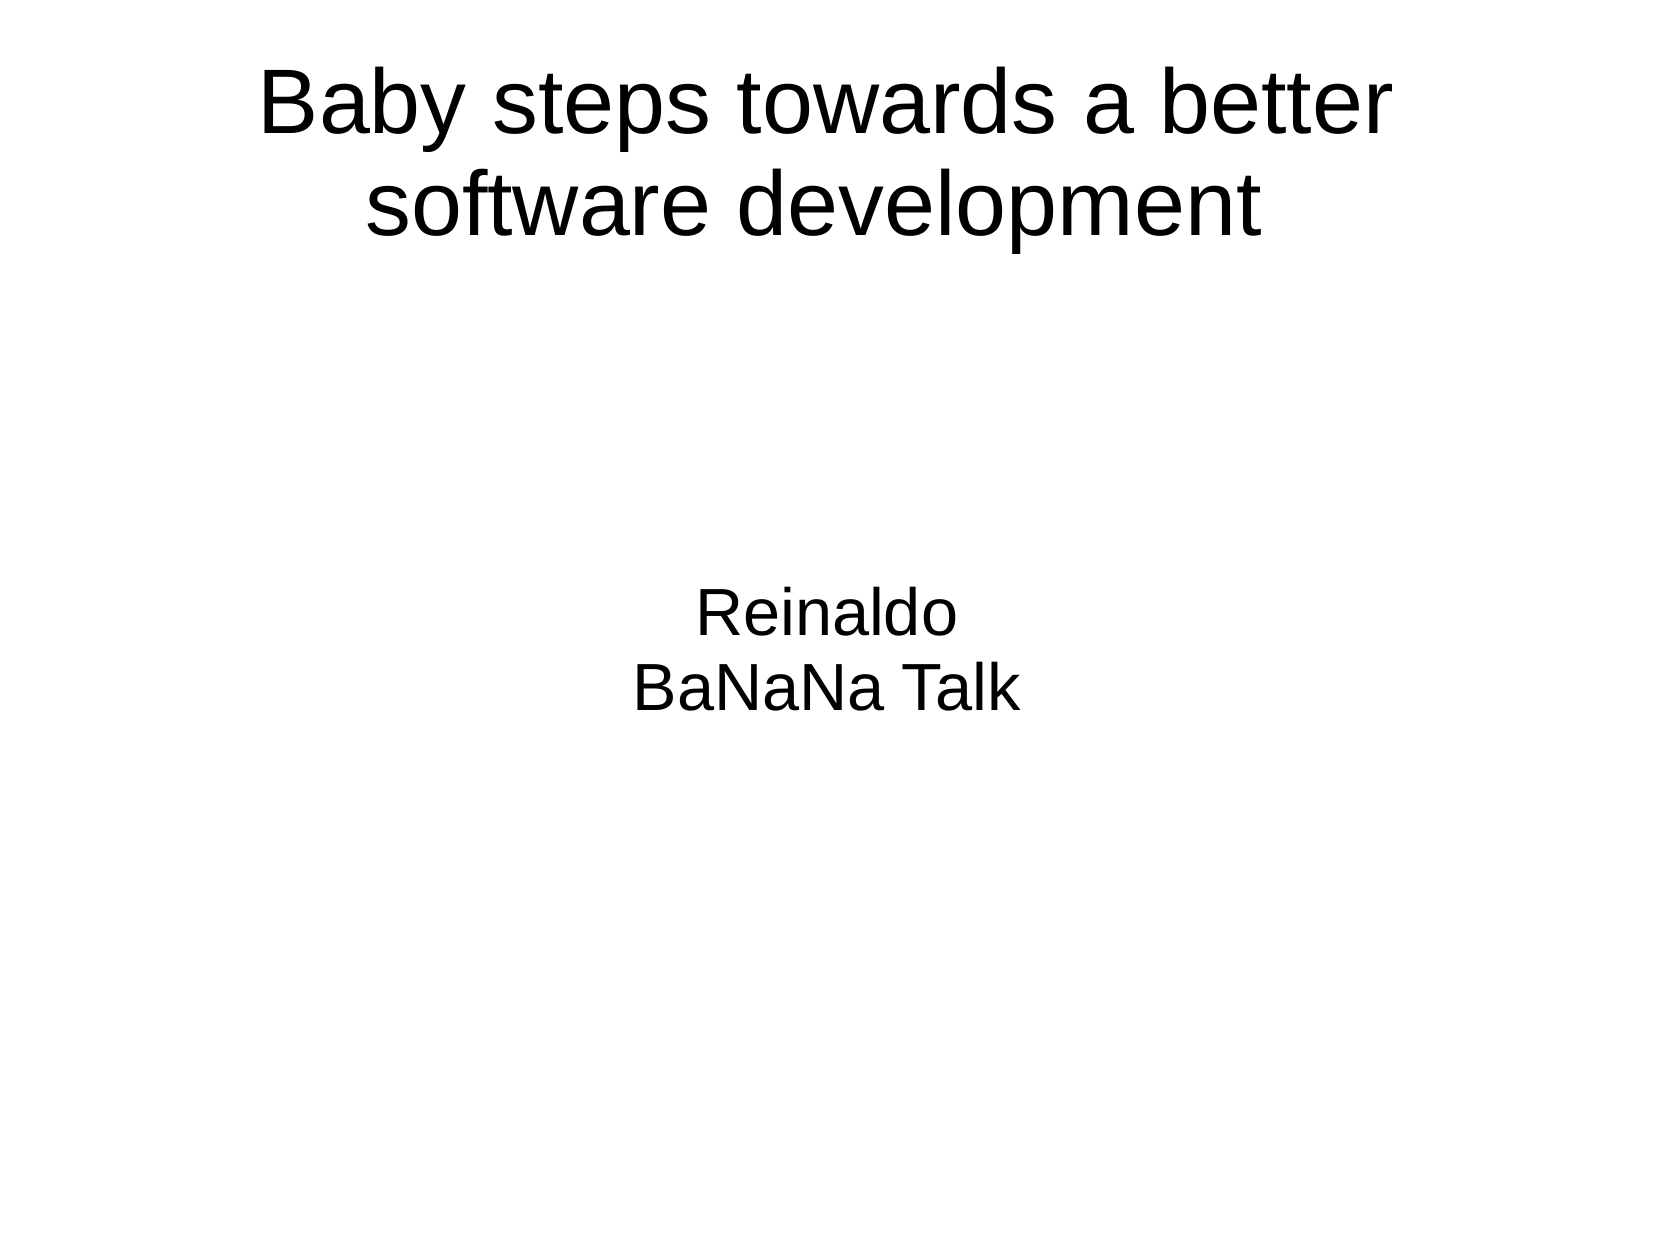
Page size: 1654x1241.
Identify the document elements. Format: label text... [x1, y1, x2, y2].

subtitle Reinaldo BaNaNa Talk [82, 290, 1571, 1010]
title Baby steps towards a better software development [82, 49, 1571, 257]
